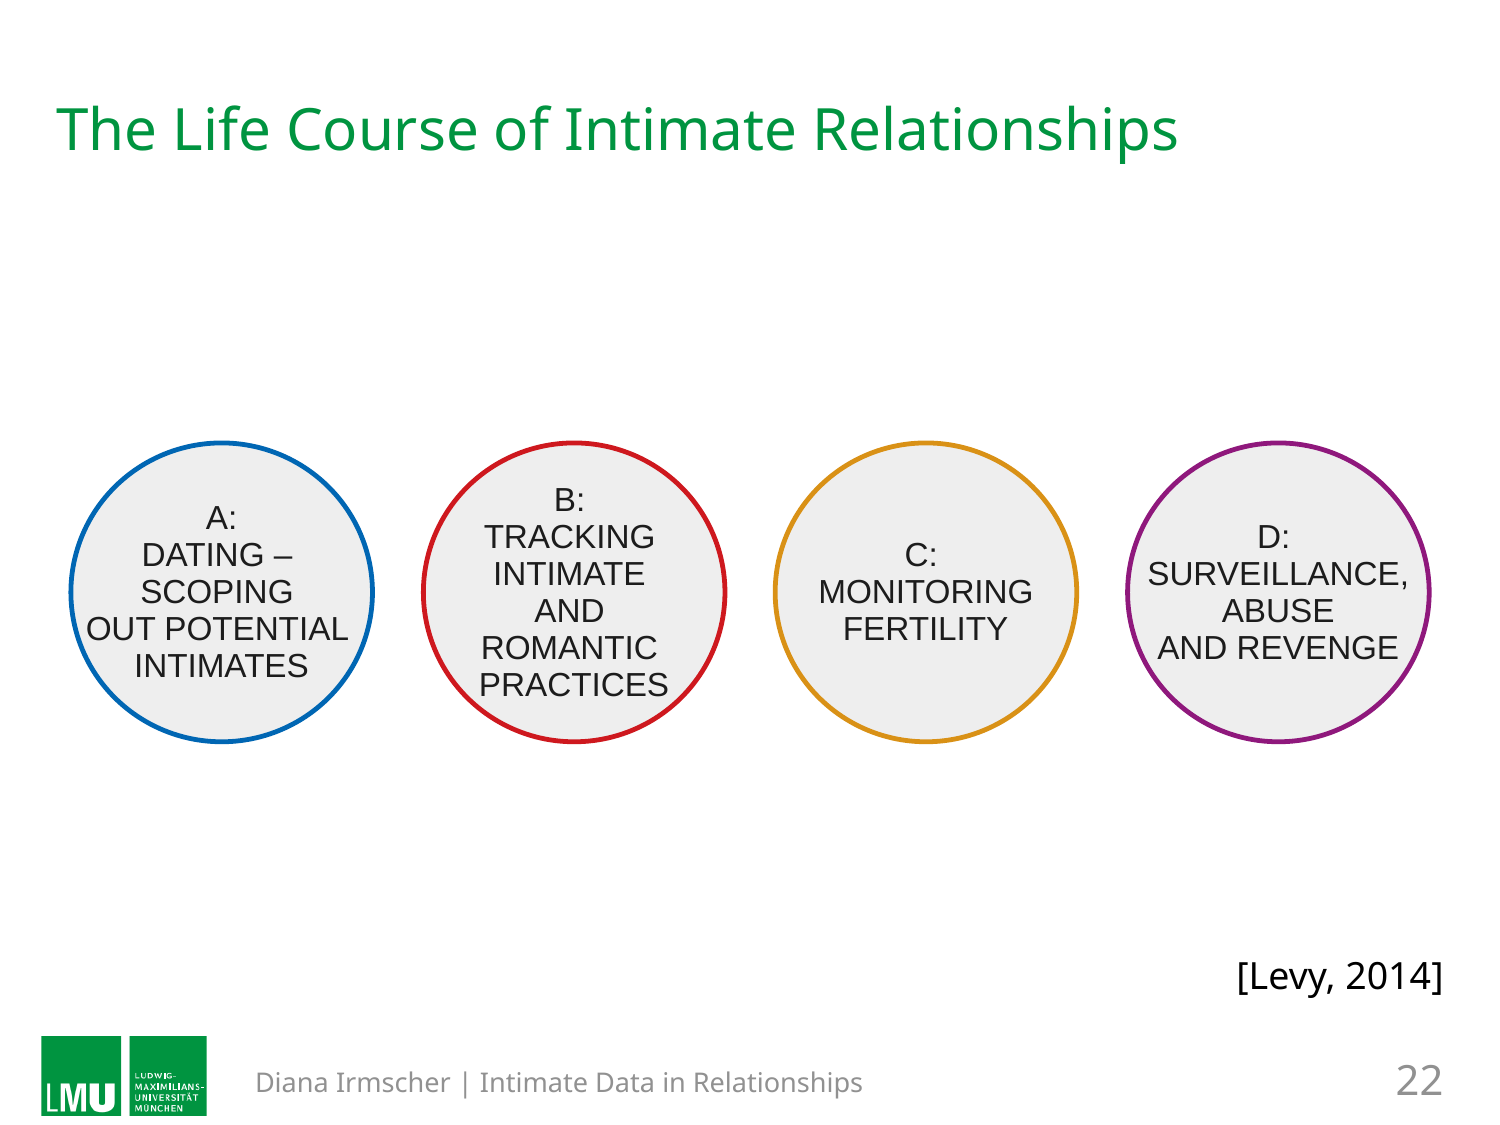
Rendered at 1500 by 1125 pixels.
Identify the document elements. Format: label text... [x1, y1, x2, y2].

text_box B: Tracking intimate and romantic practices [423, 442, 725, 742]
slide_number <number> [1014, 1046, 1459, 1117]
text_box C: Monitoring fertility [775, 442, 1077, 742]
list [Levy, 2014] [41, 944, 1459, 1007]
footer Diana Irmscher | Intimate Data in Relationships [240, 1046, 963, 1117]
text_box D: Surveillance, Abuse And revenge [1127, 442, 1430, 742]
list [41, 263, 1459, 944]
title The Life Course of Intimate Relationships [41, 37, 1459, 217]
text_box A: Dating – Scoping out potential intimates [70, 442, 373, 742]
